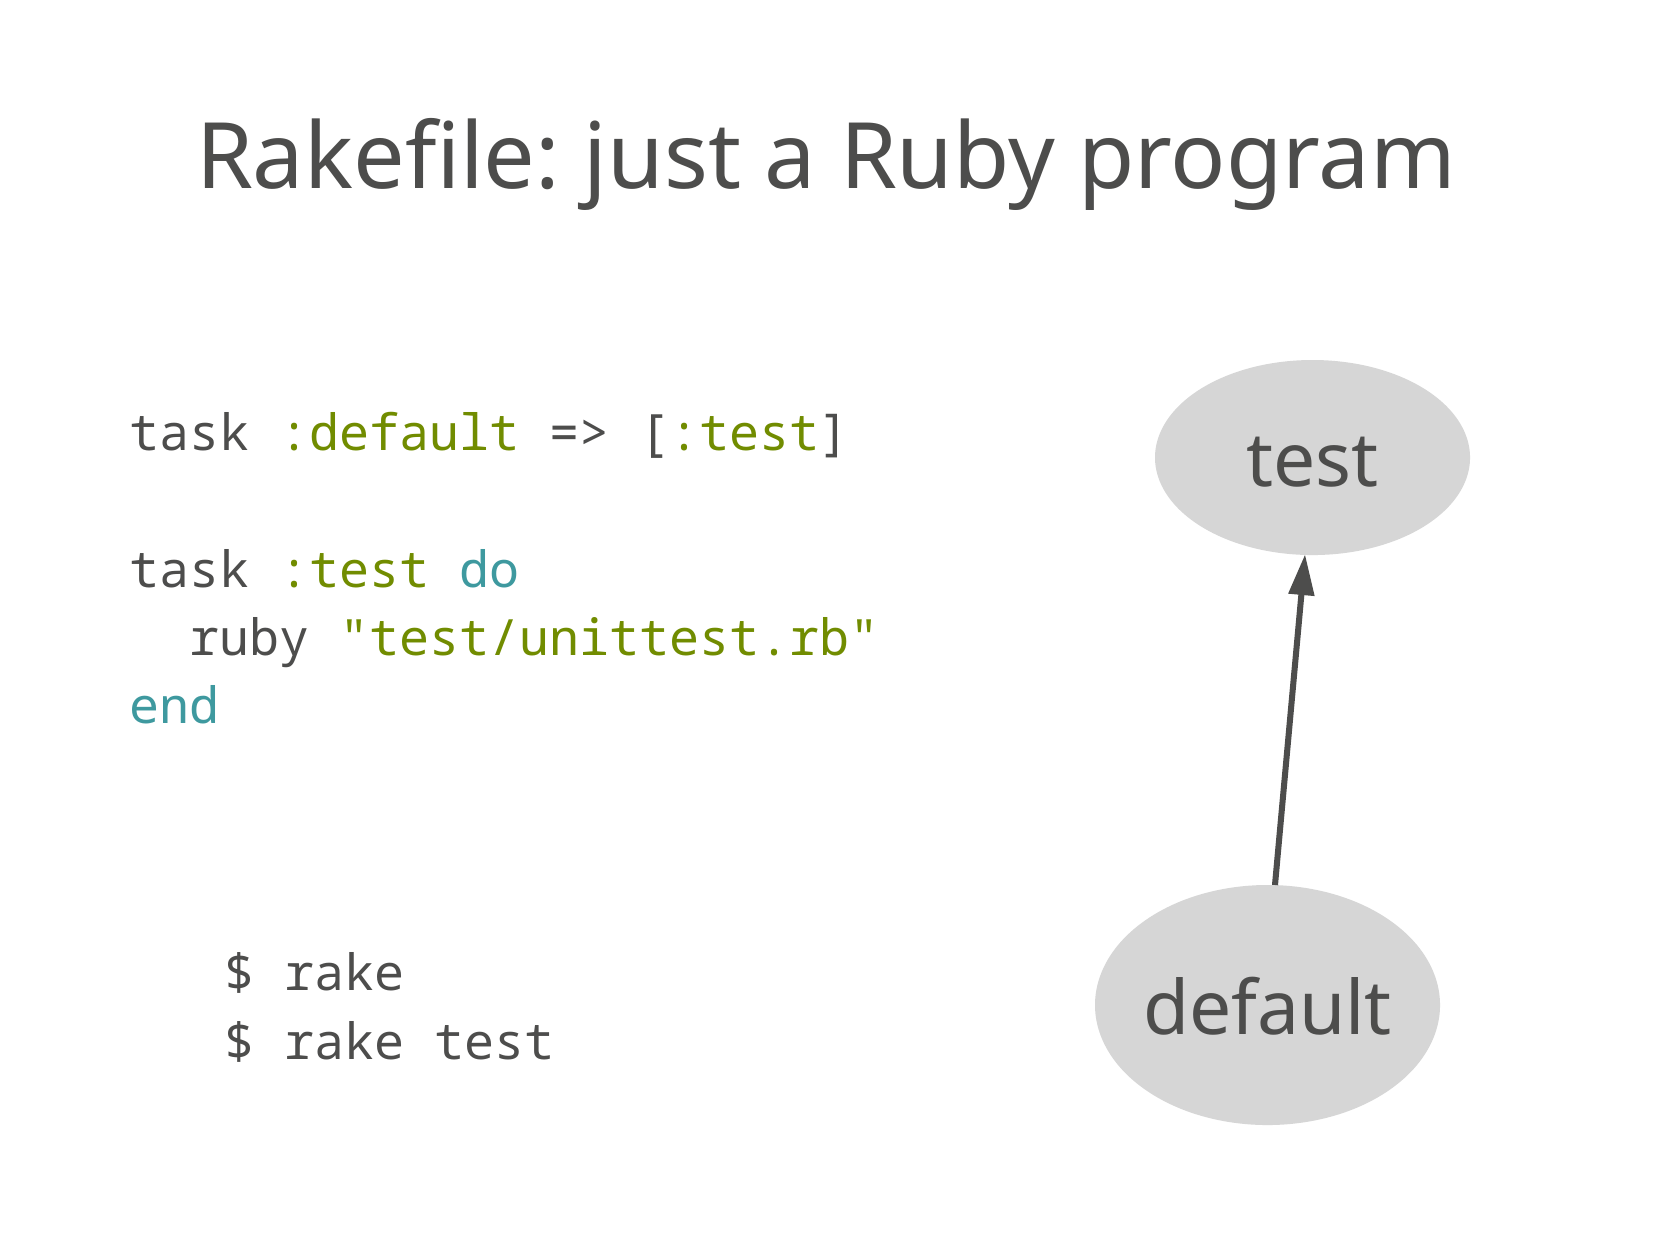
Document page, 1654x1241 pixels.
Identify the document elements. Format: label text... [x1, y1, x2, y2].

text_box task :default => [:test] task :test do ruby "test/unittest.rb" end [114, 390, 895, 781]
title Rakefile: just a Ruby program [82, 49, 1571, 257]
text_box test [1155, 360, 1471, 556]
text_box $ rake $ rake test [210, 930, 738, 1126]
text_box default [1095, 885, 1441, 1126]
